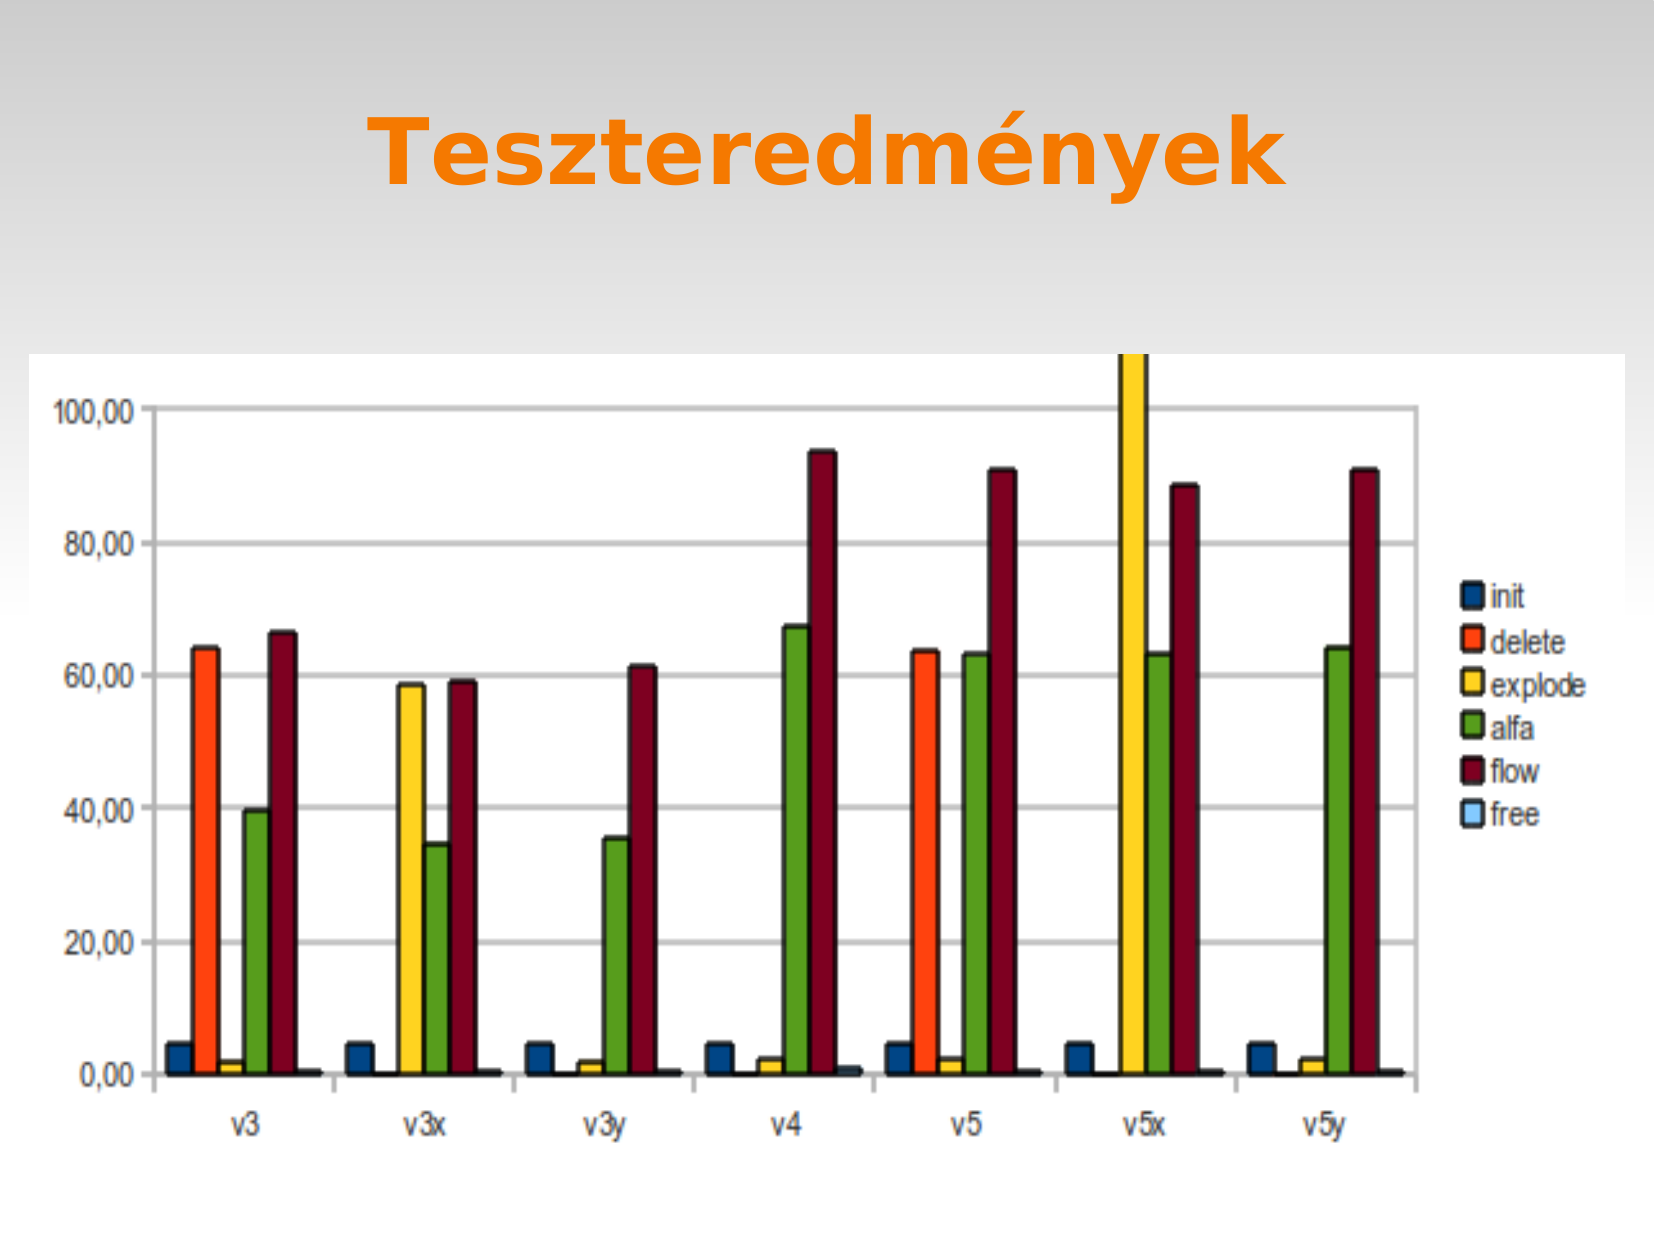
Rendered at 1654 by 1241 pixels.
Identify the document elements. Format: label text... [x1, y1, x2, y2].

title Teszteredmények [82, 49, 1571, 257]
picture [29, 354, 1625, 1152]
